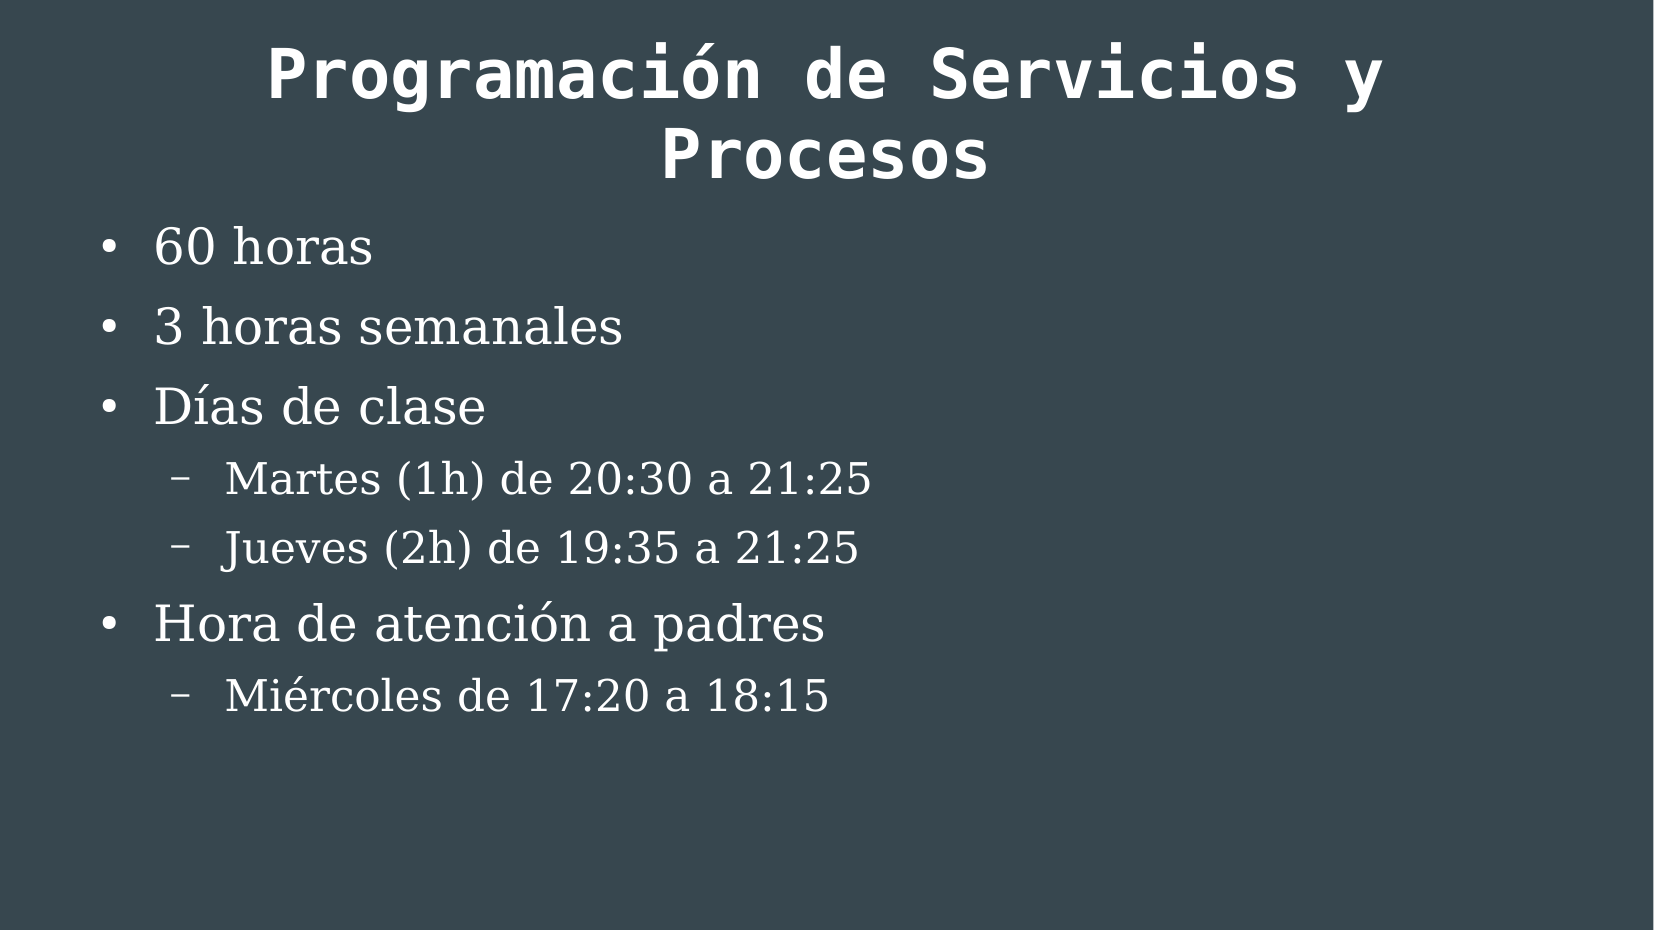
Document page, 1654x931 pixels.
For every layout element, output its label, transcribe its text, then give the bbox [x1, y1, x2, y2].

title Programación de Servicios y Procesos [82, 34, 1571, 195]
list 60 horas 3 horas semanales Días de clase Martes (1h) de 20:30 a 21:25 Jueves (2h) de 19:35 a 21:25 Hora de atención a padres Miércoles de 17:20 a 18:15 [82, 217, 1571, 758]
